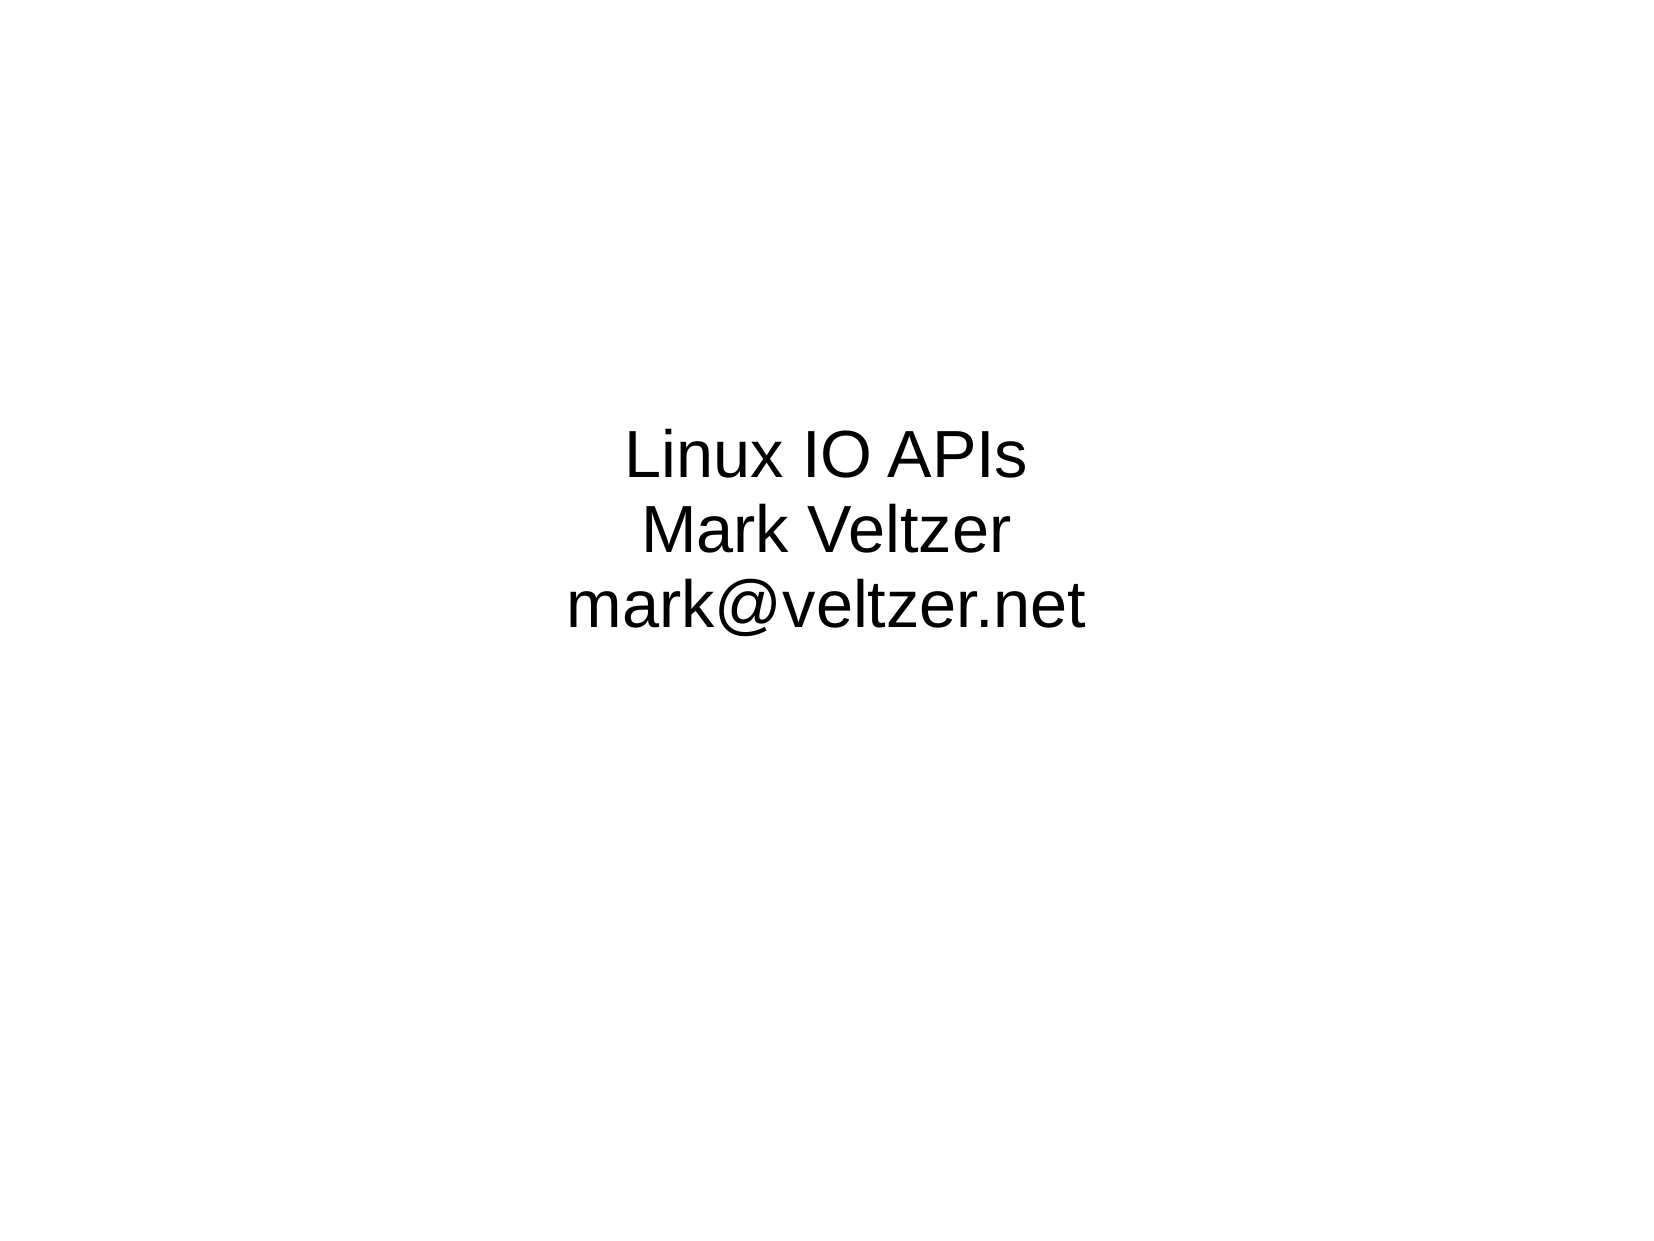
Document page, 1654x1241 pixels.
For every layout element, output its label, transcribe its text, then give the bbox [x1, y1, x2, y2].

subtitle Linux IO APIs Mark Veltzer mark@veltzer.net [82, 49, 1571, 1010]
